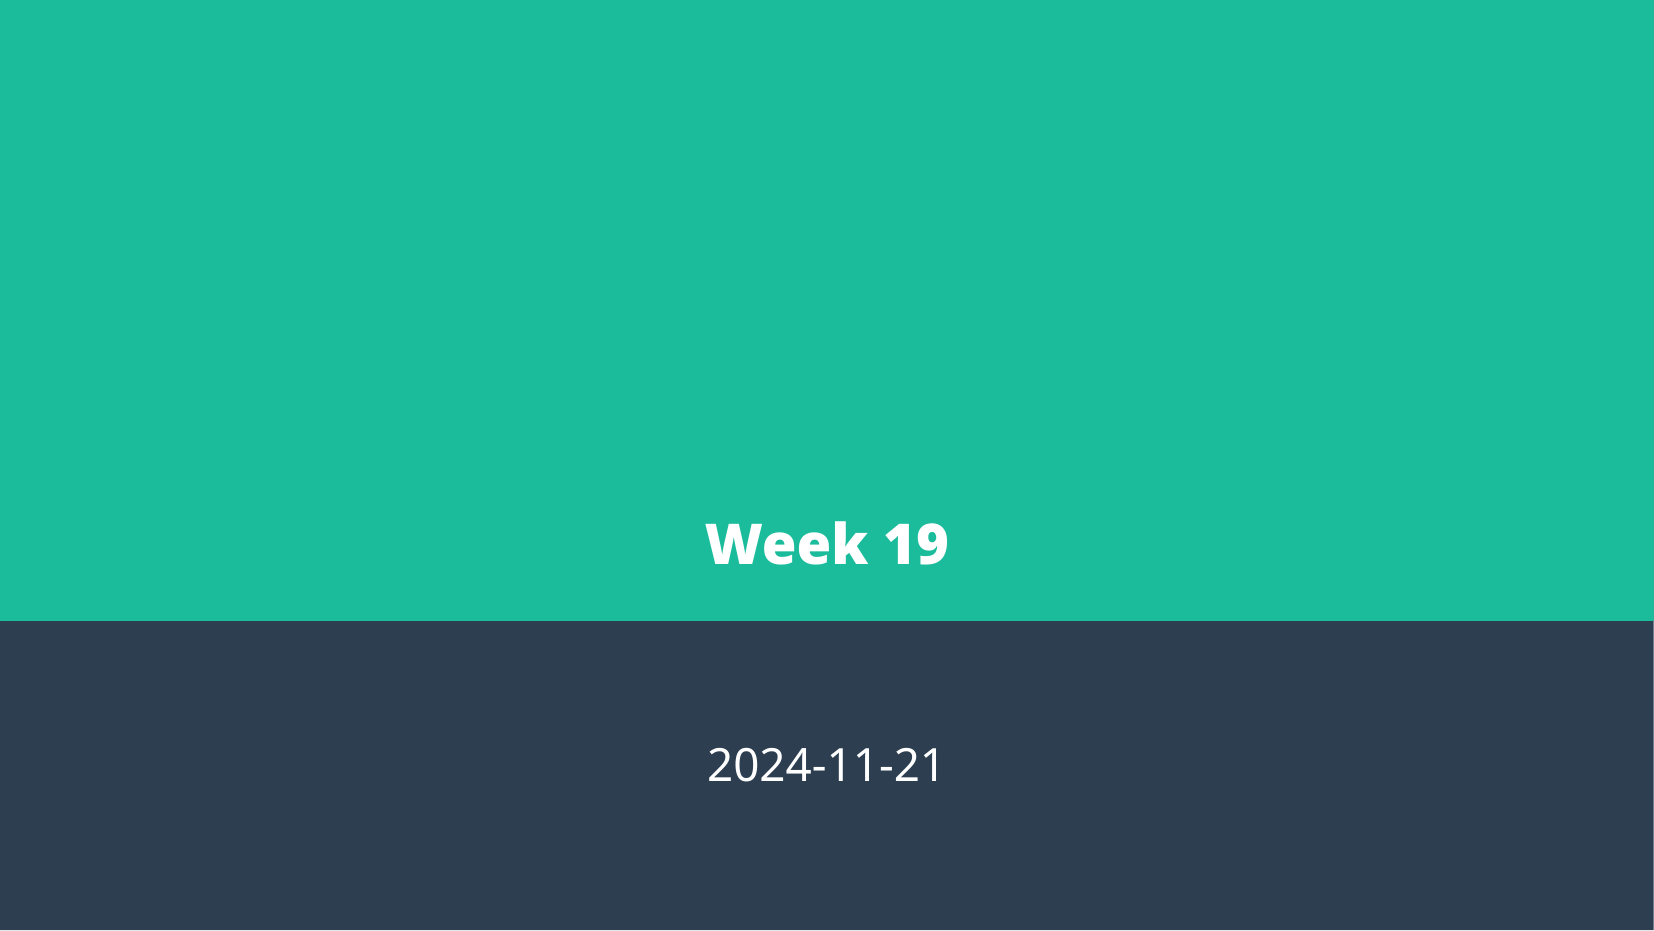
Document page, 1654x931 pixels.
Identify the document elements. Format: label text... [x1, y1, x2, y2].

title Week 19 [59, 465, 1595, 583]
subtitle 2024-11-21 [59, 642, 1595, 886]
